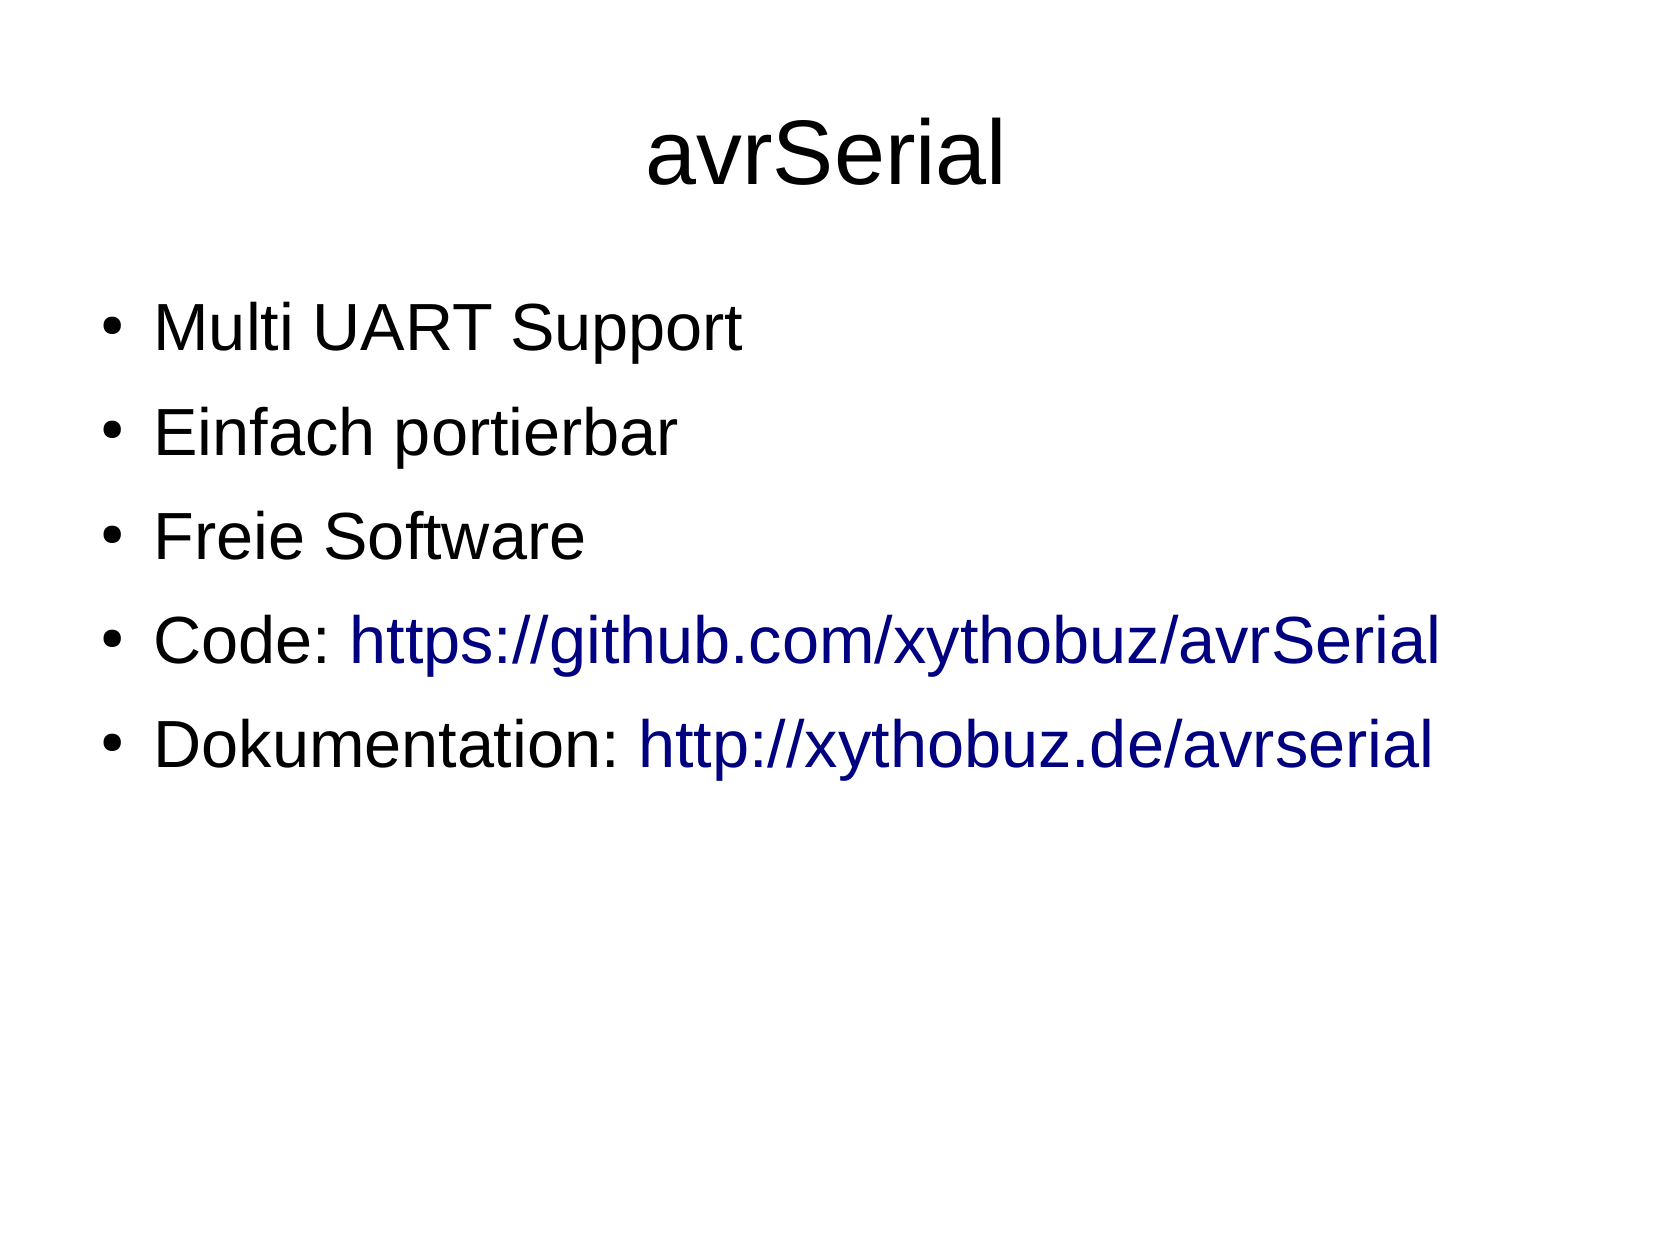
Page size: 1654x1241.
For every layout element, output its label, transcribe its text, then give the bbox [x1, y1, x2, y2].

list Multi UART Support Einfach portierbar Freie Software Code: https://github.com/xythobuz/avrSerial Dokumentation: http://xythobuz.de/avrserial [82, 290, 1571, 1010]
title avrSerial [82, 49, 1571, 257]
